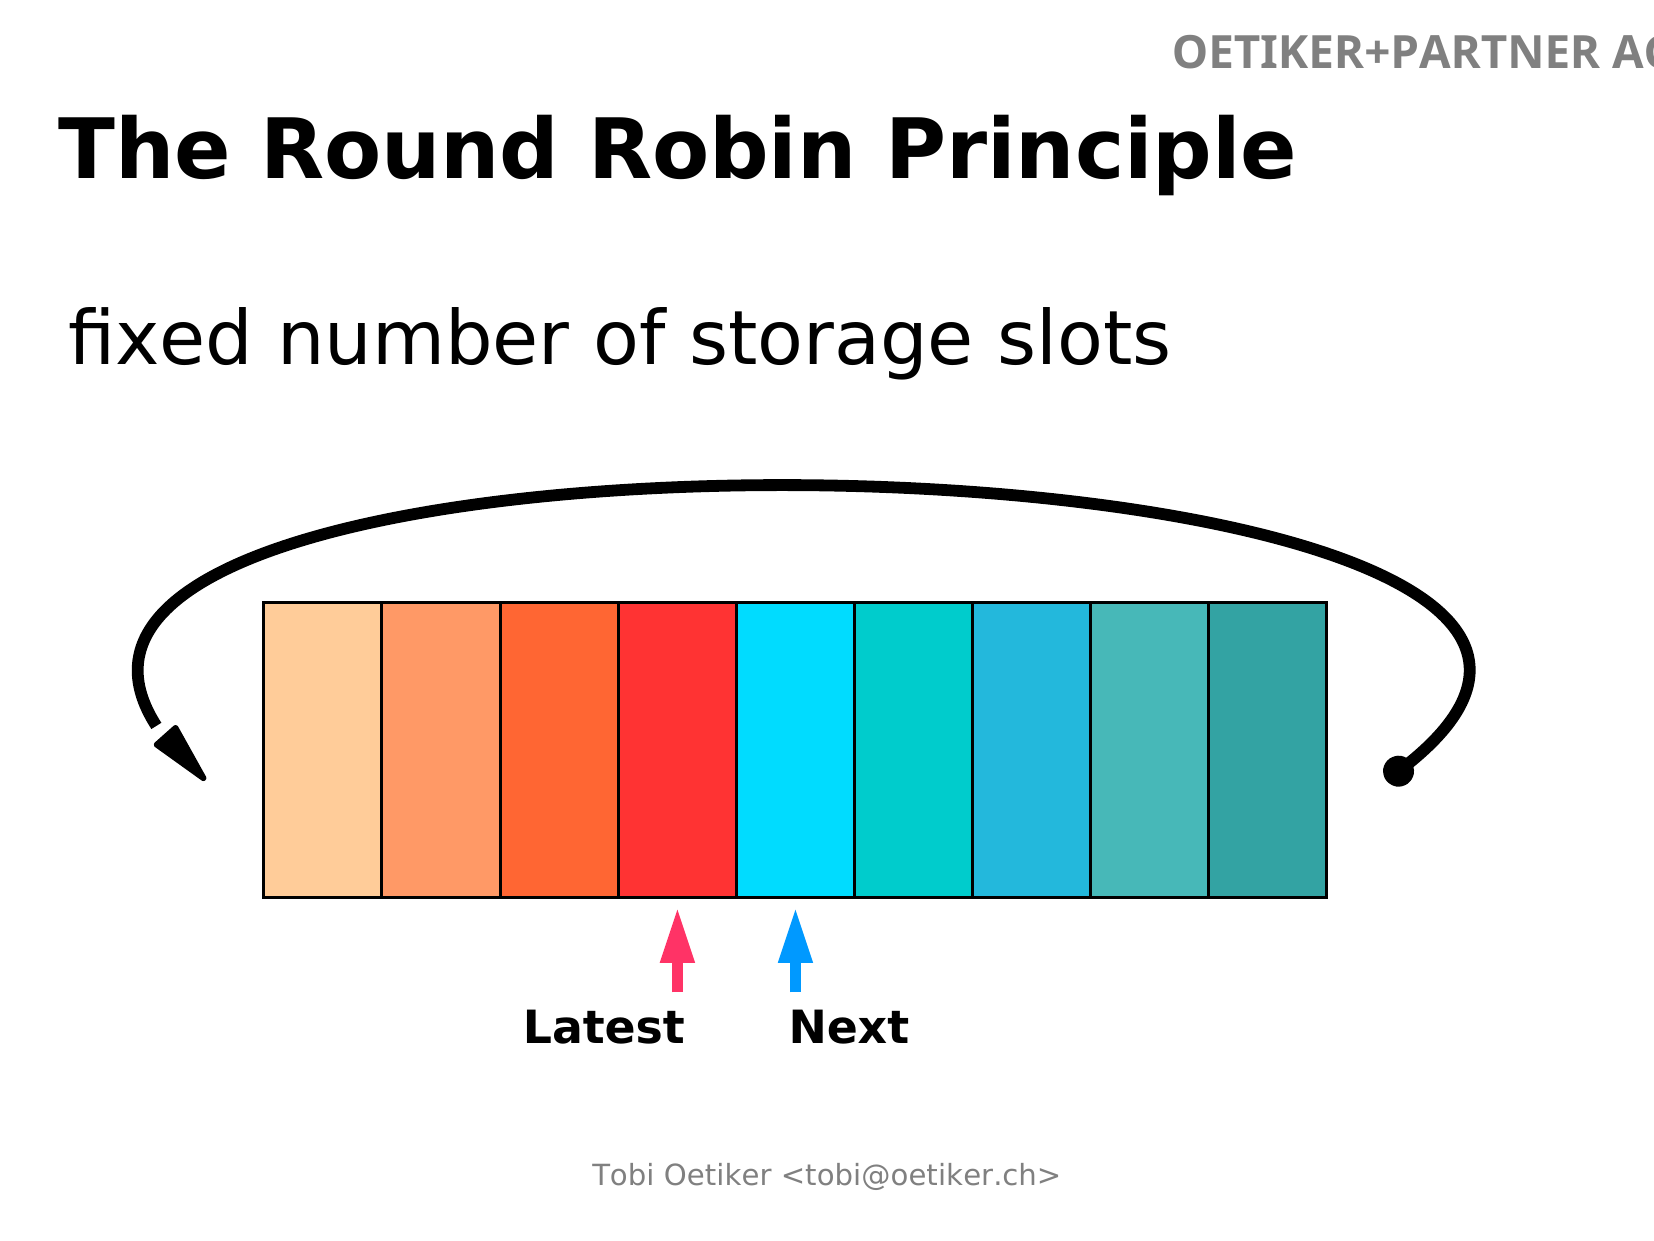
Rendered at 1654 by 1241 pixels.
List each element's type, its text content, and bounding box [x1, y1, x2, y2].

list fixed number of storage slots [50, 295, 1571, 1099]
text_box Next [772, 992, 923, 1064]
title The Round Robin Principle [59, 75, 1607, 225]
text_box [263, 602, 1327, 898]
text_box Latest [506, 992, 698, 1064]
